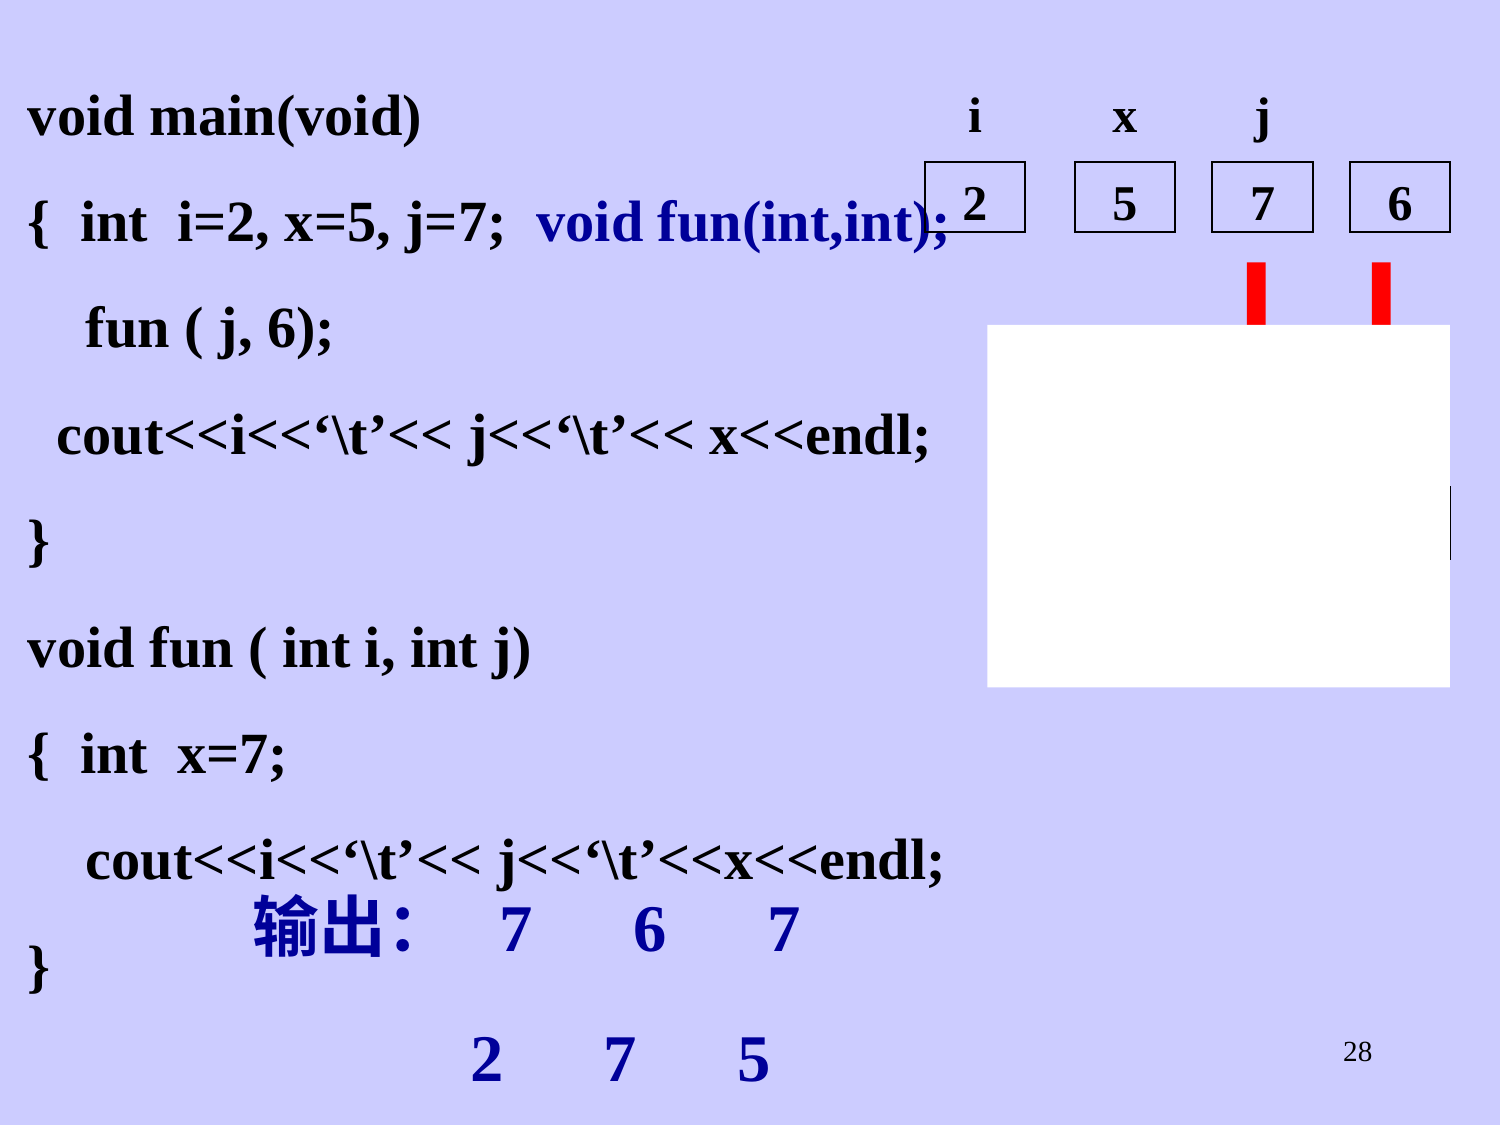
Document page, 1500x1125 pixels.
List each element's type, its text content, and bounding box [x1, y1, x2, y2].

text_box 5 [1074, 162, 1175, 233]
text_box [987, 262, 1450, 688]
text_box <编号> [1074, 1025, 1388, 1101]
text_box 7 [1212, 162, 1313, 233]
text_box j [1224, 75, 1301, 145]
text_box 输出： 7 6 7 2 7 5 [249, 874, 1013, 1097]
text_box 2 [924, 162, 1025, 233]
text_box i [937, 75, 1013, 145]
text_box x [1087, 75, 1163, 145]
text_box void main(void) { int i=2, x=5, j=7; void fun(int,int); fun ( j, 6); cout<<i<<‘\t’<< j<<‘\t’<< x<<endl; } void fun ( int i, int j) { int x=7; cout<<i<<‘\t’<< j<<‘\t’<<x<<endl; } [24, 75, 1101, 1000]
text_box 6 [1349, 162, 1450, 233]
